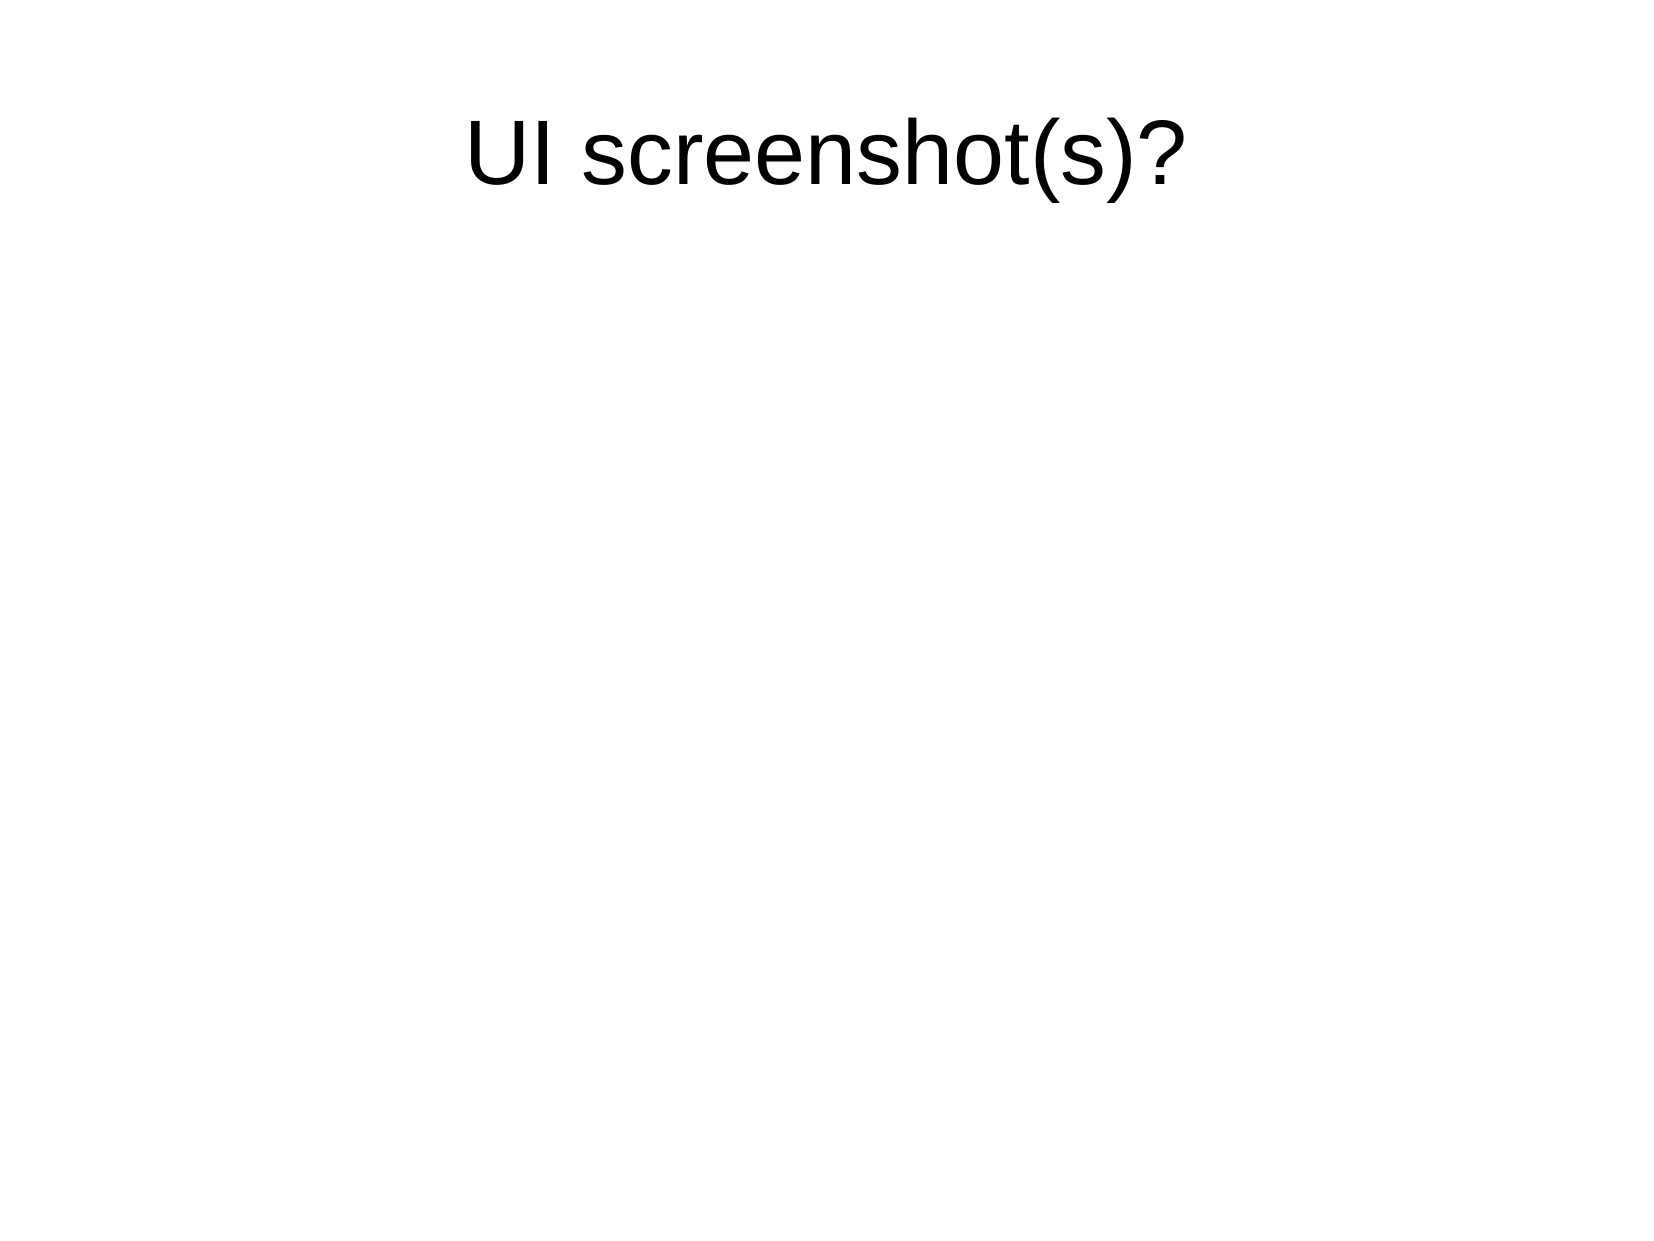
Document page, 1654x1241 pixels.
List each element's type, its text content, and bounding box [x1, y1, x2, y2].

title UI screenshot(s)? [82, 49, 1571, 257]
